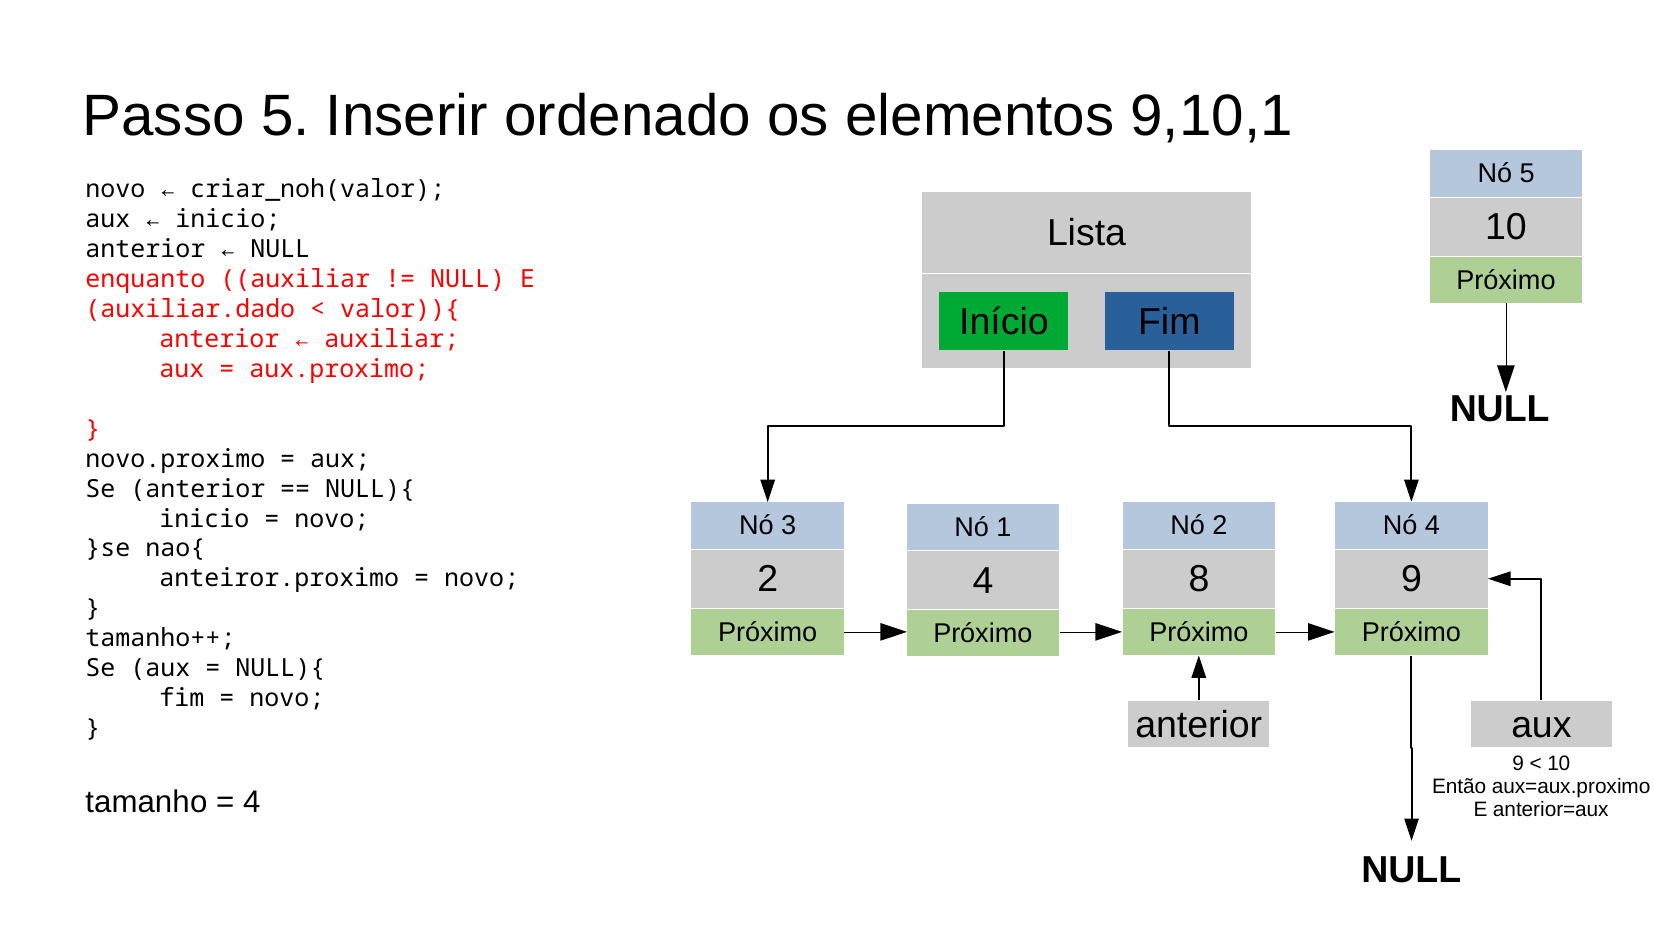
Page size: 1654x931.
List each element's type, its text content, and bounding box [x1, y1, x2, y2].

text_box Lista [921, 191, 1252, 273]
text_box Próximo [1122, 608, 1276, 656]
text_box Próximo [906, 609, 1060, 657]
text_box Próximo [690, 608, 845, 656]
text_box 9 < 10 Então aux=aux.proximo E anterior=aux [1417, 744, 1654, 829]
text_box Próximo [1334, 608, 1489, 656]
text_box Fim [1104, 291, 1235, 351]
text_box 2 [690, 550, 845, 608]
text_box NULL [1435, 380, 1565, 438]
text_box tamanho = 4 [70, 779, 276, 827]
text_box 4 [906, 551, 1060, 609]
text_box 8 [1122, 550, 1276, 608]
text_box novo ← criar_noh(valor); aux ← inicio; anterior ← NULL enquanto ((auxiliar != NULL) E (auxiliar.dado < valor)){ anterior ← auxiliar; aux = aux.proximo; } novo.proximo = aux; Se (anterior == NULL){ inicio = novo; }se nao{ anteiror.proximo = novo; } tamanho++; Se (aux = NULL){ fim = novo; } [70, 165, 615, 779]
text_box 10 [1429, 198, 1583, 256]
text_box [921, 273, 1252, 369]
text_box Nó 5 [1429, 149, 1583, 198]
text_box Nó 1 [906, 503, 1060, 551]
text_box aux [1470, 700, 1613, 748]
text_box Início [938, 291, 1069, 351]
text_box Nó 4 [1334, 501, 1489, 550]
text_box Nó 3 [690, 501, 845, 550]
text_box NULL [1346, 840, 1477, 898]
title Passo 5. Inserir ordenado os elementos 9,10,1 [82, 37, 1571, 193]
text_box Próximo [1429, 256, 1583, 304]
text_box 9 [1334, 550, 1489, 608]
text_box Nó 2 [1122, 501, 1276, 550]
text_box anterior [1127, 700, 1270, 748]
